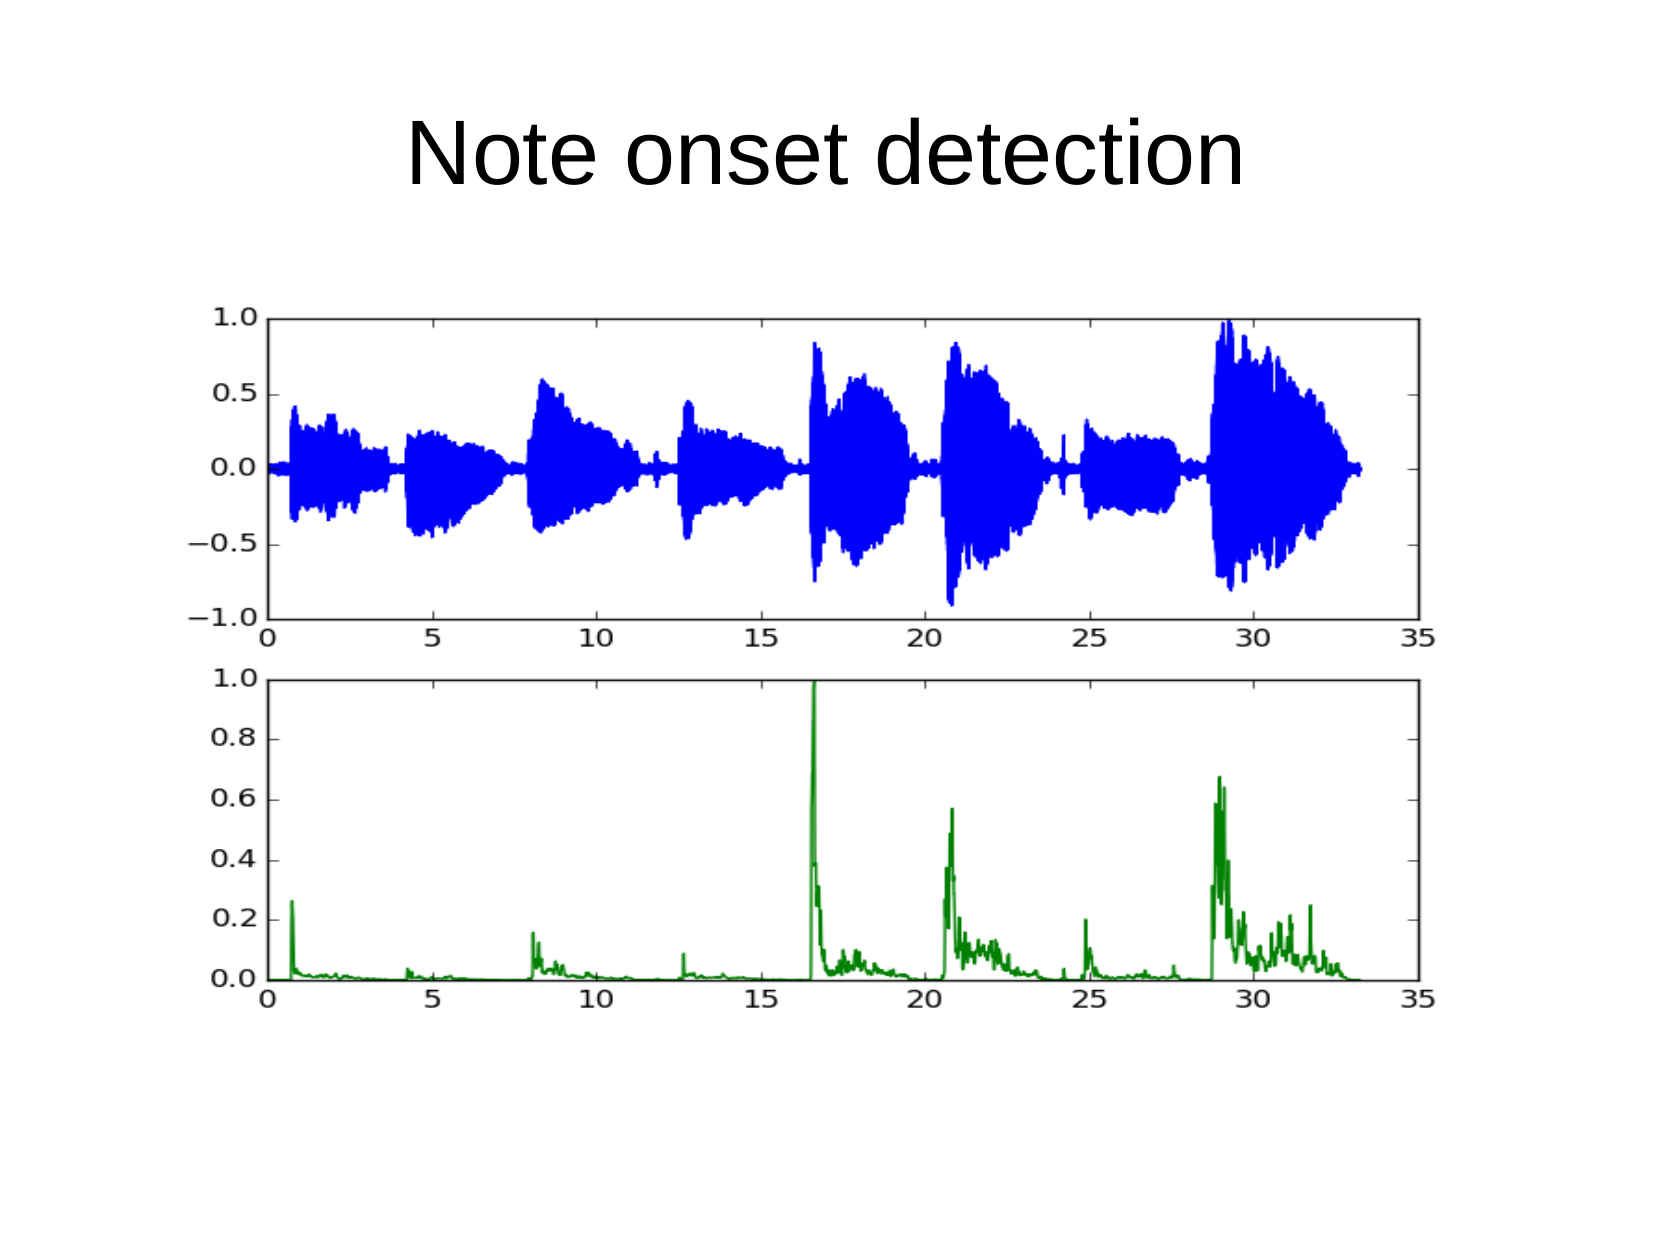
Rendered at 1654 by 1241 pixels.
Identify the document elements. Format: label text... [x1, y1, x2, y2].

picture [82, 236, 1567, 1063]
title Note onset detection [82, 49, 1571, 257]
